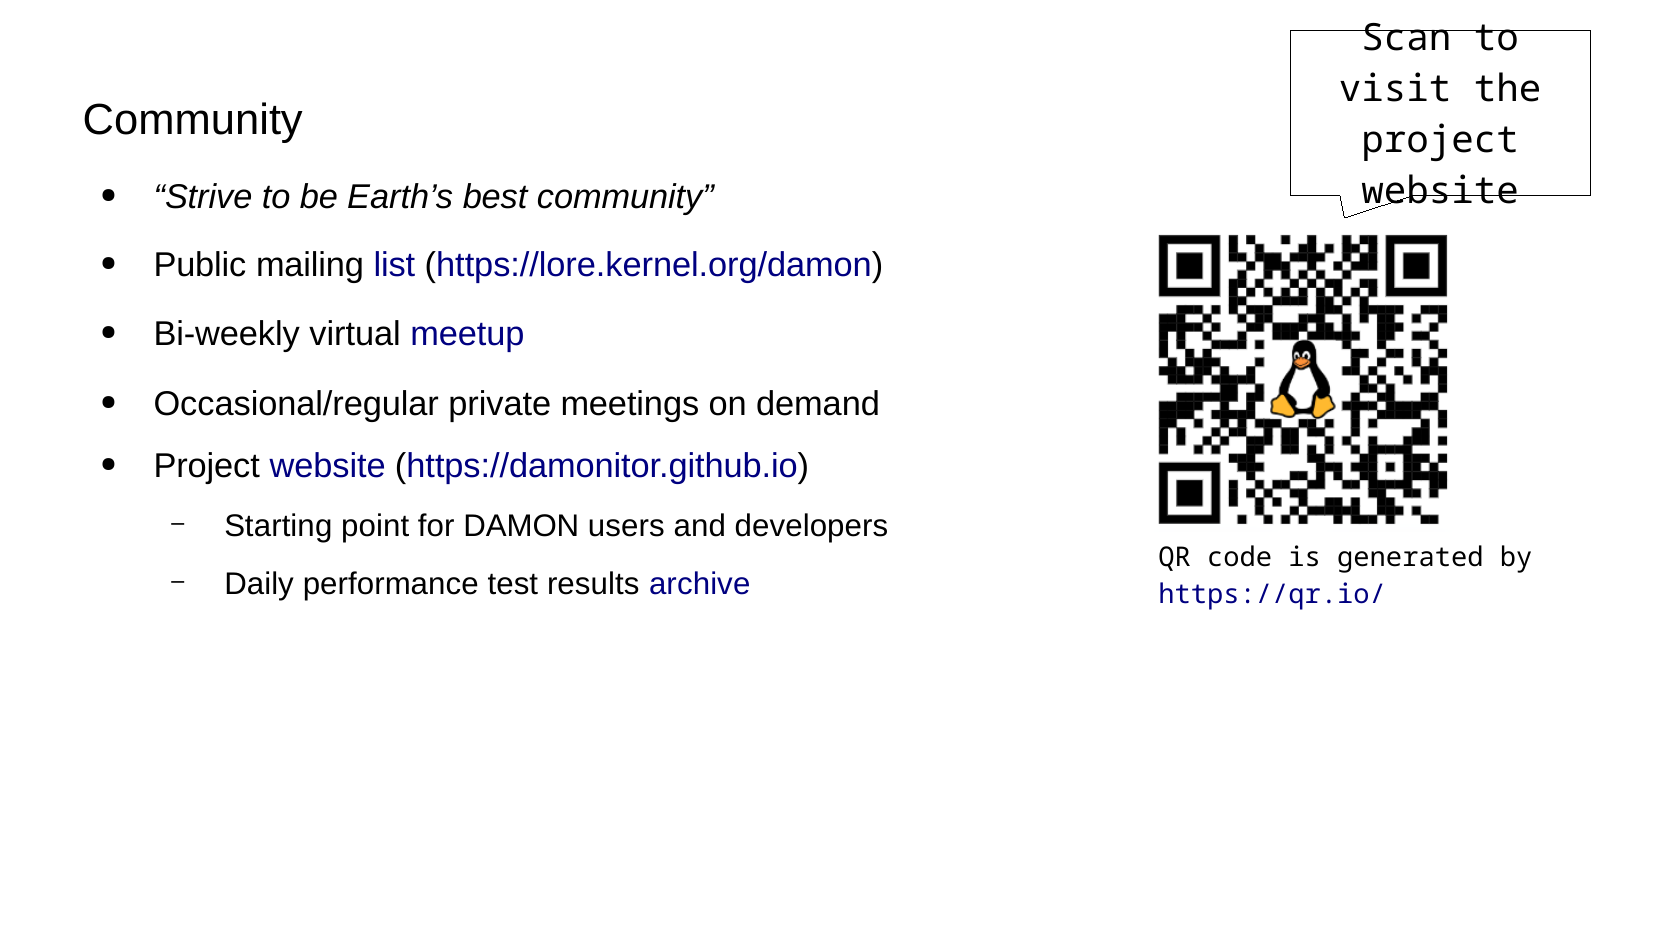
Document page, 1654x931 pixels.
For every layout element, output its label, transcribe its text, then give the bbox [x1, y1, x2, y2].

text_box QR code is generated by https://qr.io/ [1143, 530, 1609, 621]
list “Strive to be Earth’s best community” Public mailing list (https://lore.kernel.org/damon) Bi-weekly virtual meetup Occasional/regular private meetings on demand Project website (https://damonitor.github.io) Starting point for DAMON users and developers Daily performance test results archive [82, 177, 1571, 833]
picture [1152, 227, 1454, 530]
text_box Scan to visit the project website [1290, 30, 1591, 218]
title Community [82, 81, 1290, 157]
